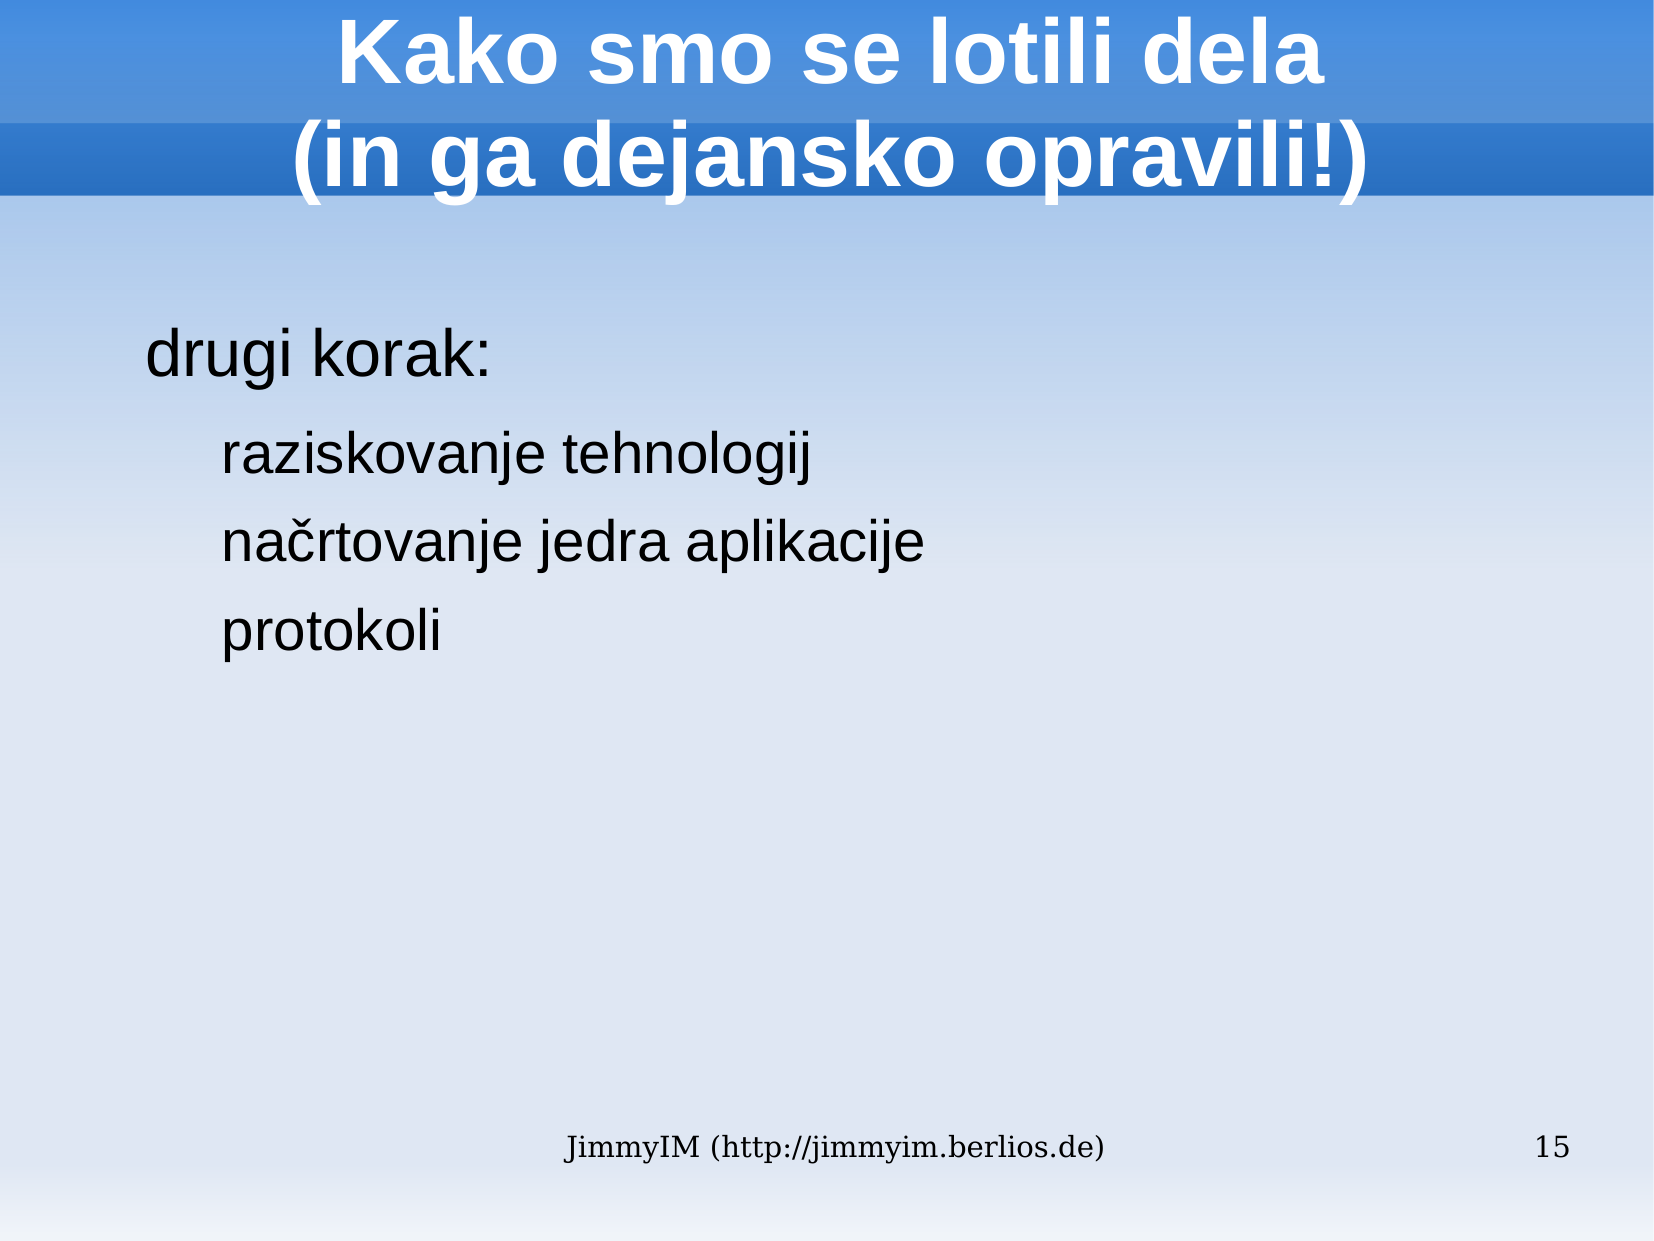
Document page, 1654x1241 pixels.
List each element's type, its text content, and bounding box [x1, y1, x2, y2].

title Kako smo se lotili dela (in ga dejansko opravili!) [125, 0, 1538, 208]
picture [0, 0, 1654, 1241]
list drugi korak: raziskovanje tehnologij načrtovanje jedra aplikacije protokoli [127, 316, 1603, 1174]
